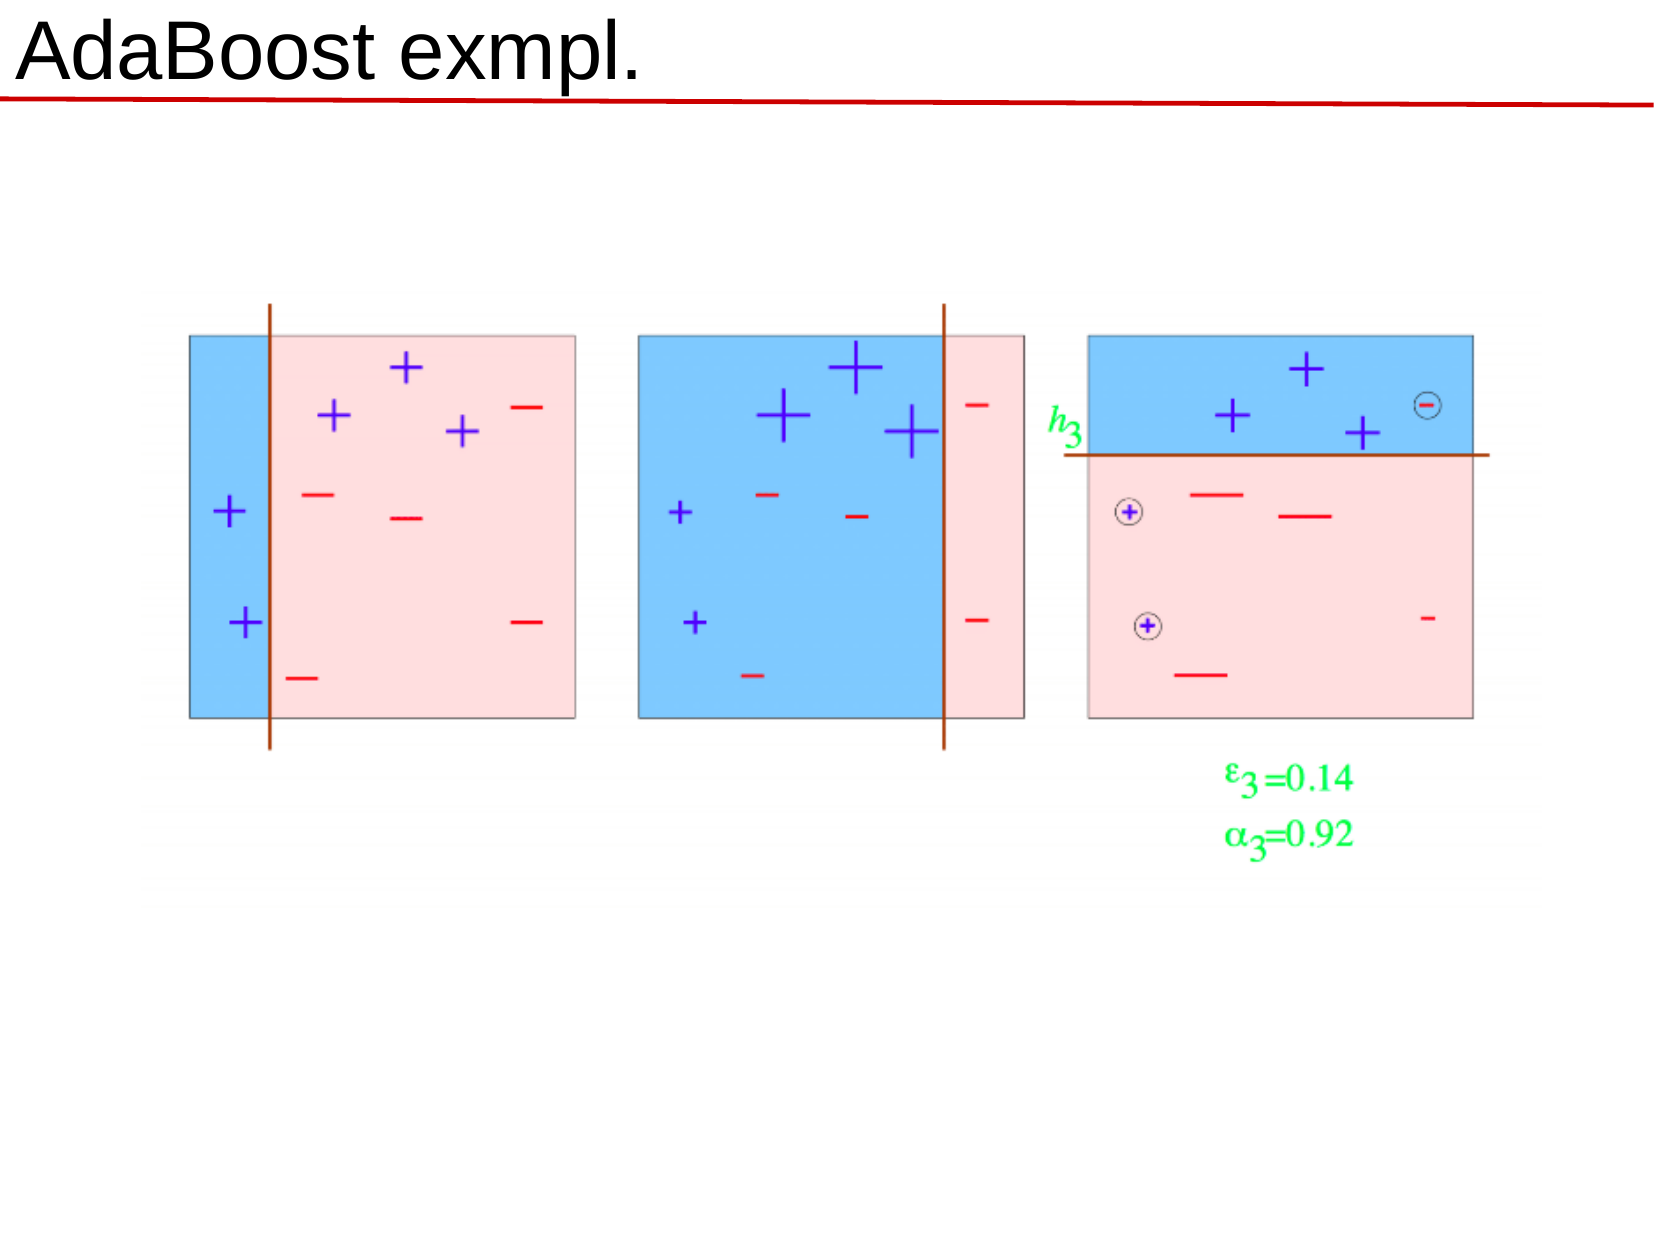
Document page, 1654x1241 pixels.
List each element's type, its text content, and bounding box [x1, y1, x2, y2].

title AdaBoost exmpl. [15, 3, 1504, 97]
picture [89, 290, 1564, 1010]
